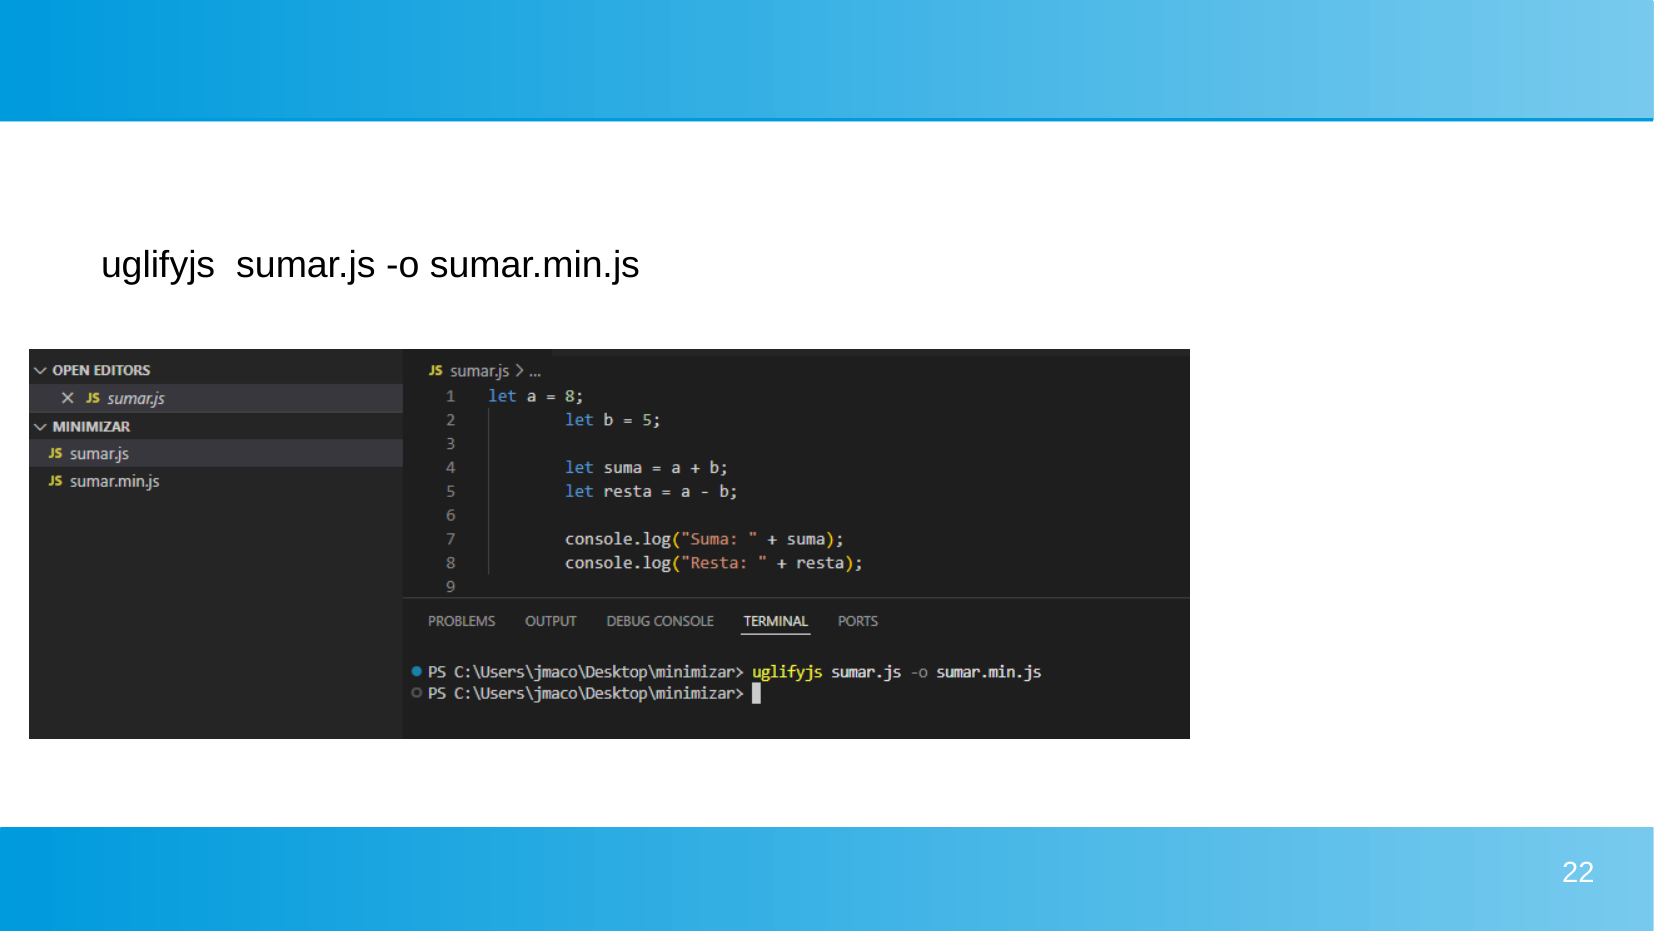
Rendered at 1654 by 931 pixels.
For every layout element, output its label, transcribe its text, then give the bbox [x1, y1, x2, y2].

picture [29, 349, 1190, 739]
text_box uglifyjs sumar.js -o sumar.min.js [86, 236, 916, 293]
